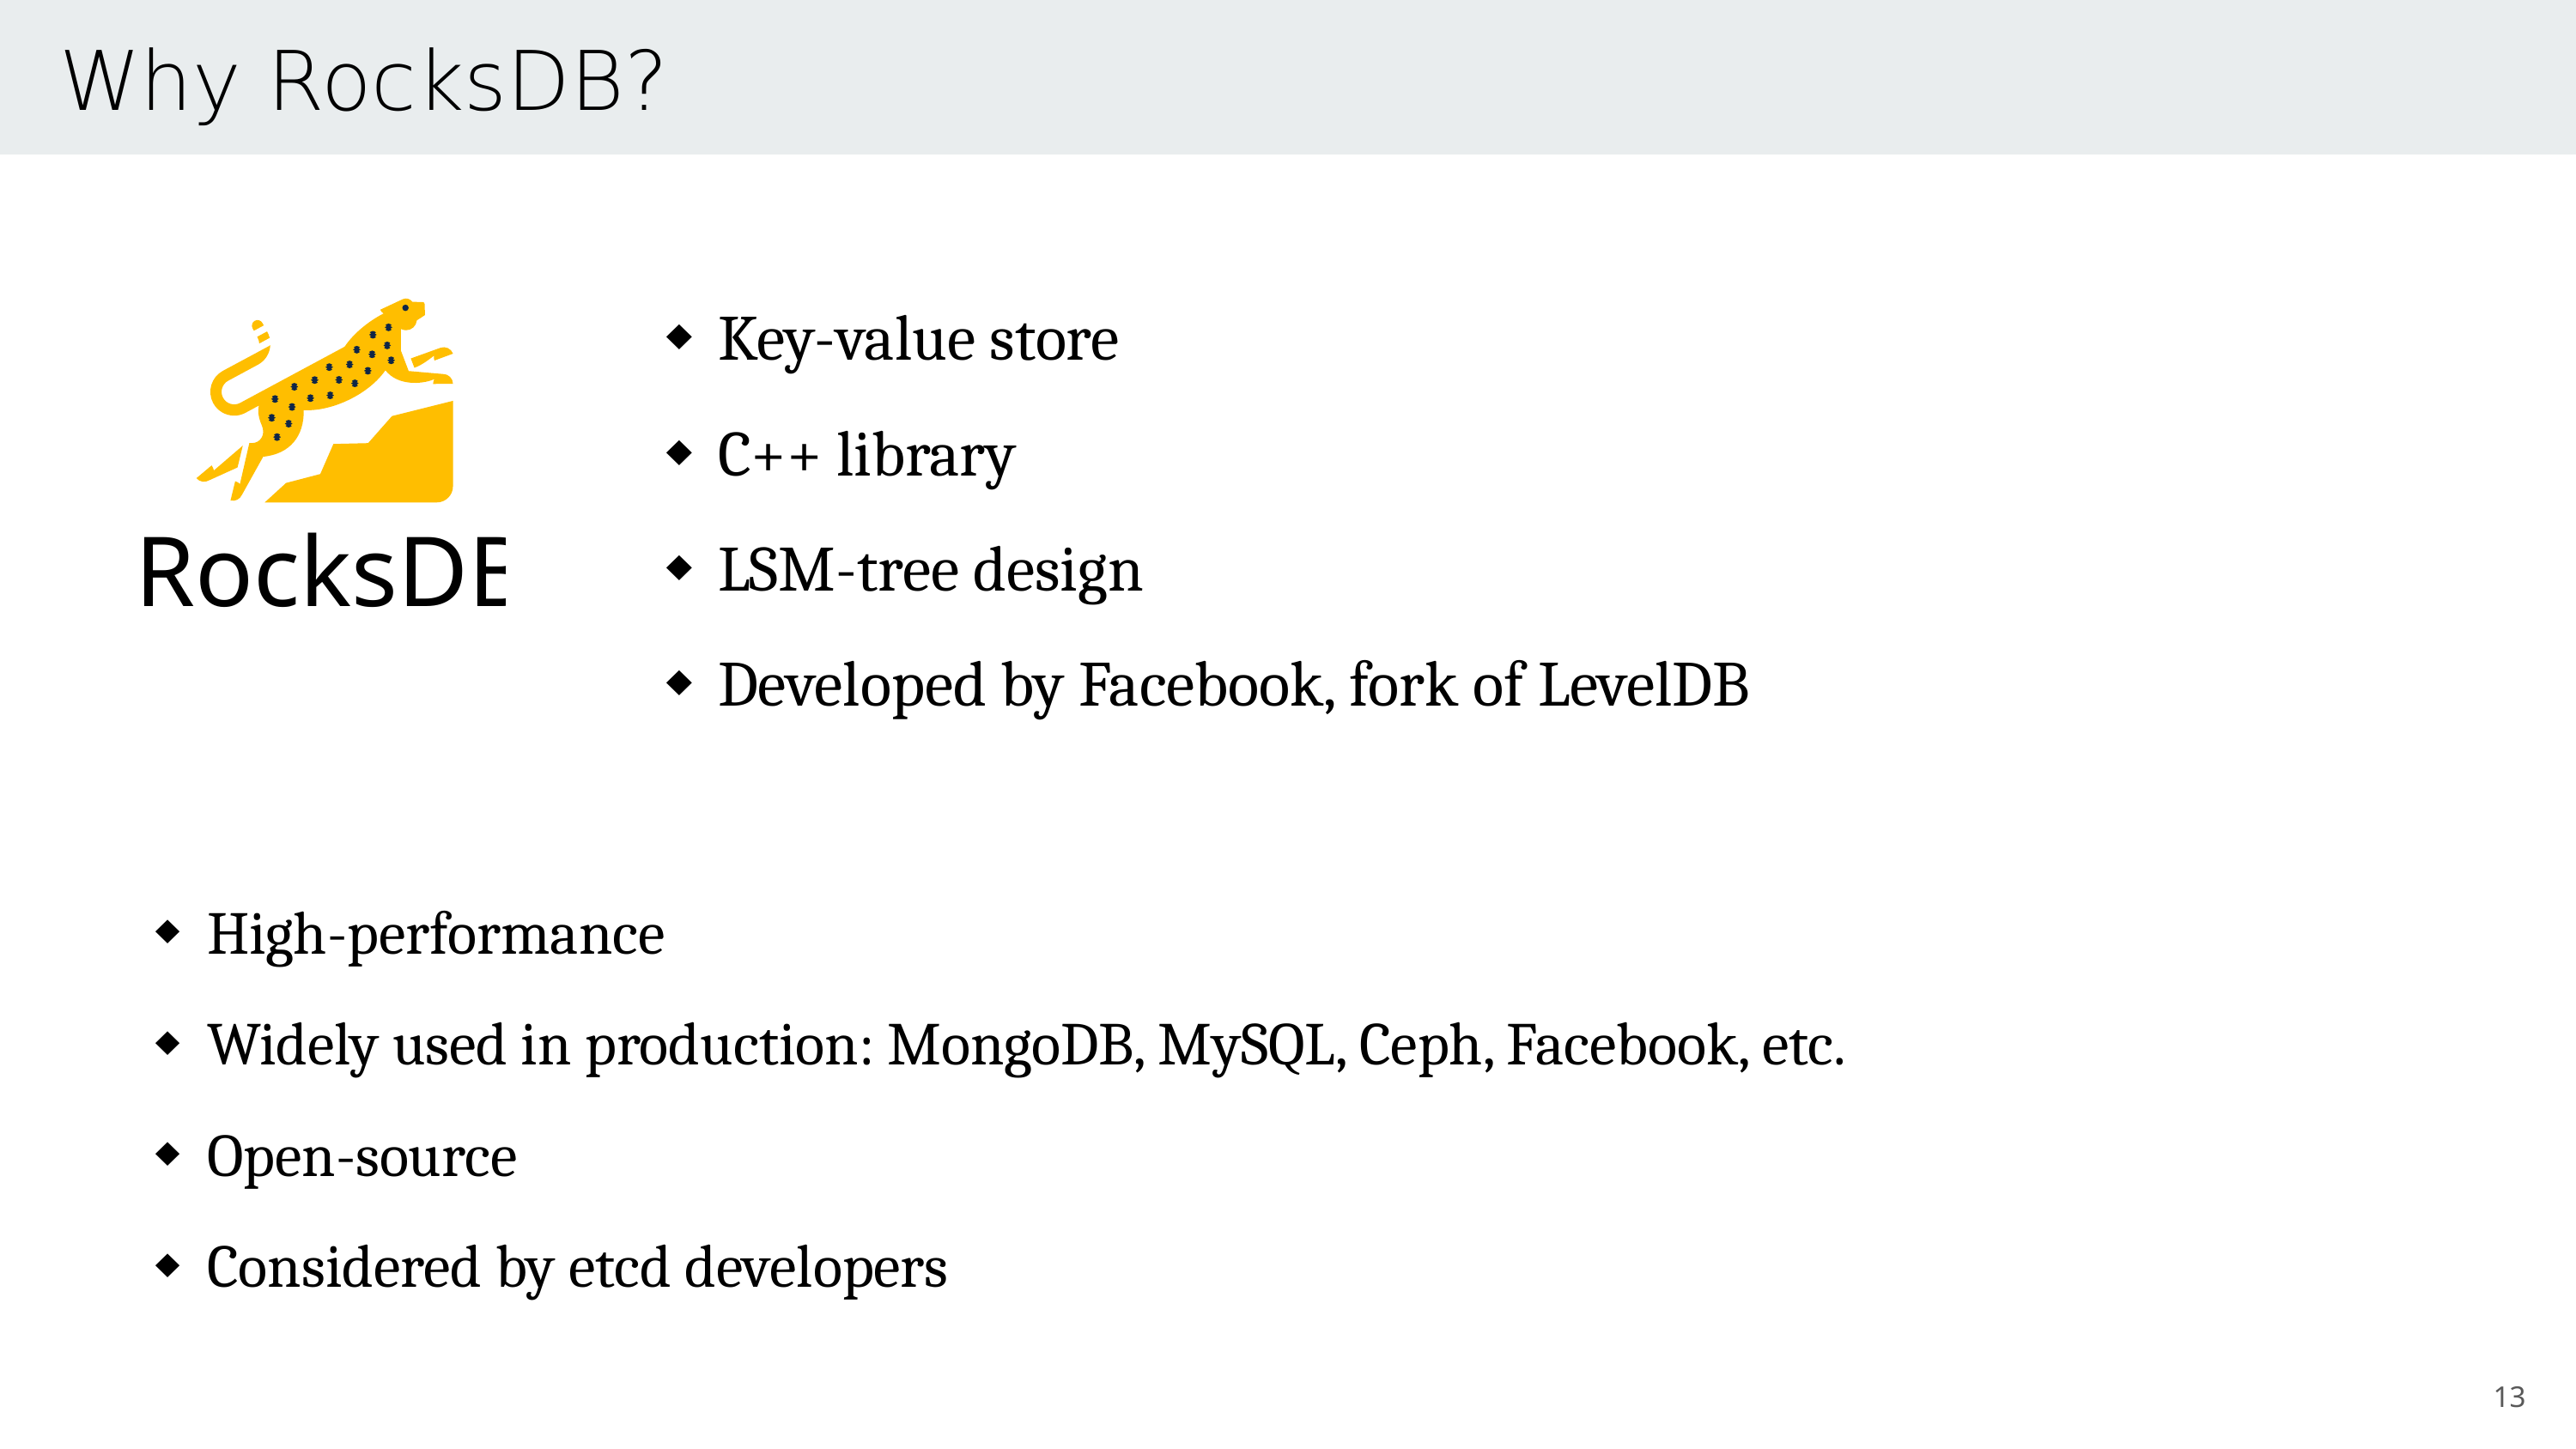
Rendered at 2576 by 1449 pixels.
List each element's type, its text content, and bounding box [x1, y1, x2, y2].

text_box High-performance Widely used in production: MongoDB, MySQL, Ceph, Facebook, etc. Open-source Considered by etcd developers [143, 892, 2433, 1318]
picture [144, 298, 506, 608]
text_box Key-value store C++ library LSM-tree design Developed by Facebook, fork of LevelDB [653, 296, 2432, 738]
title Why RocksDB? [59, 6, 2226, 158]
